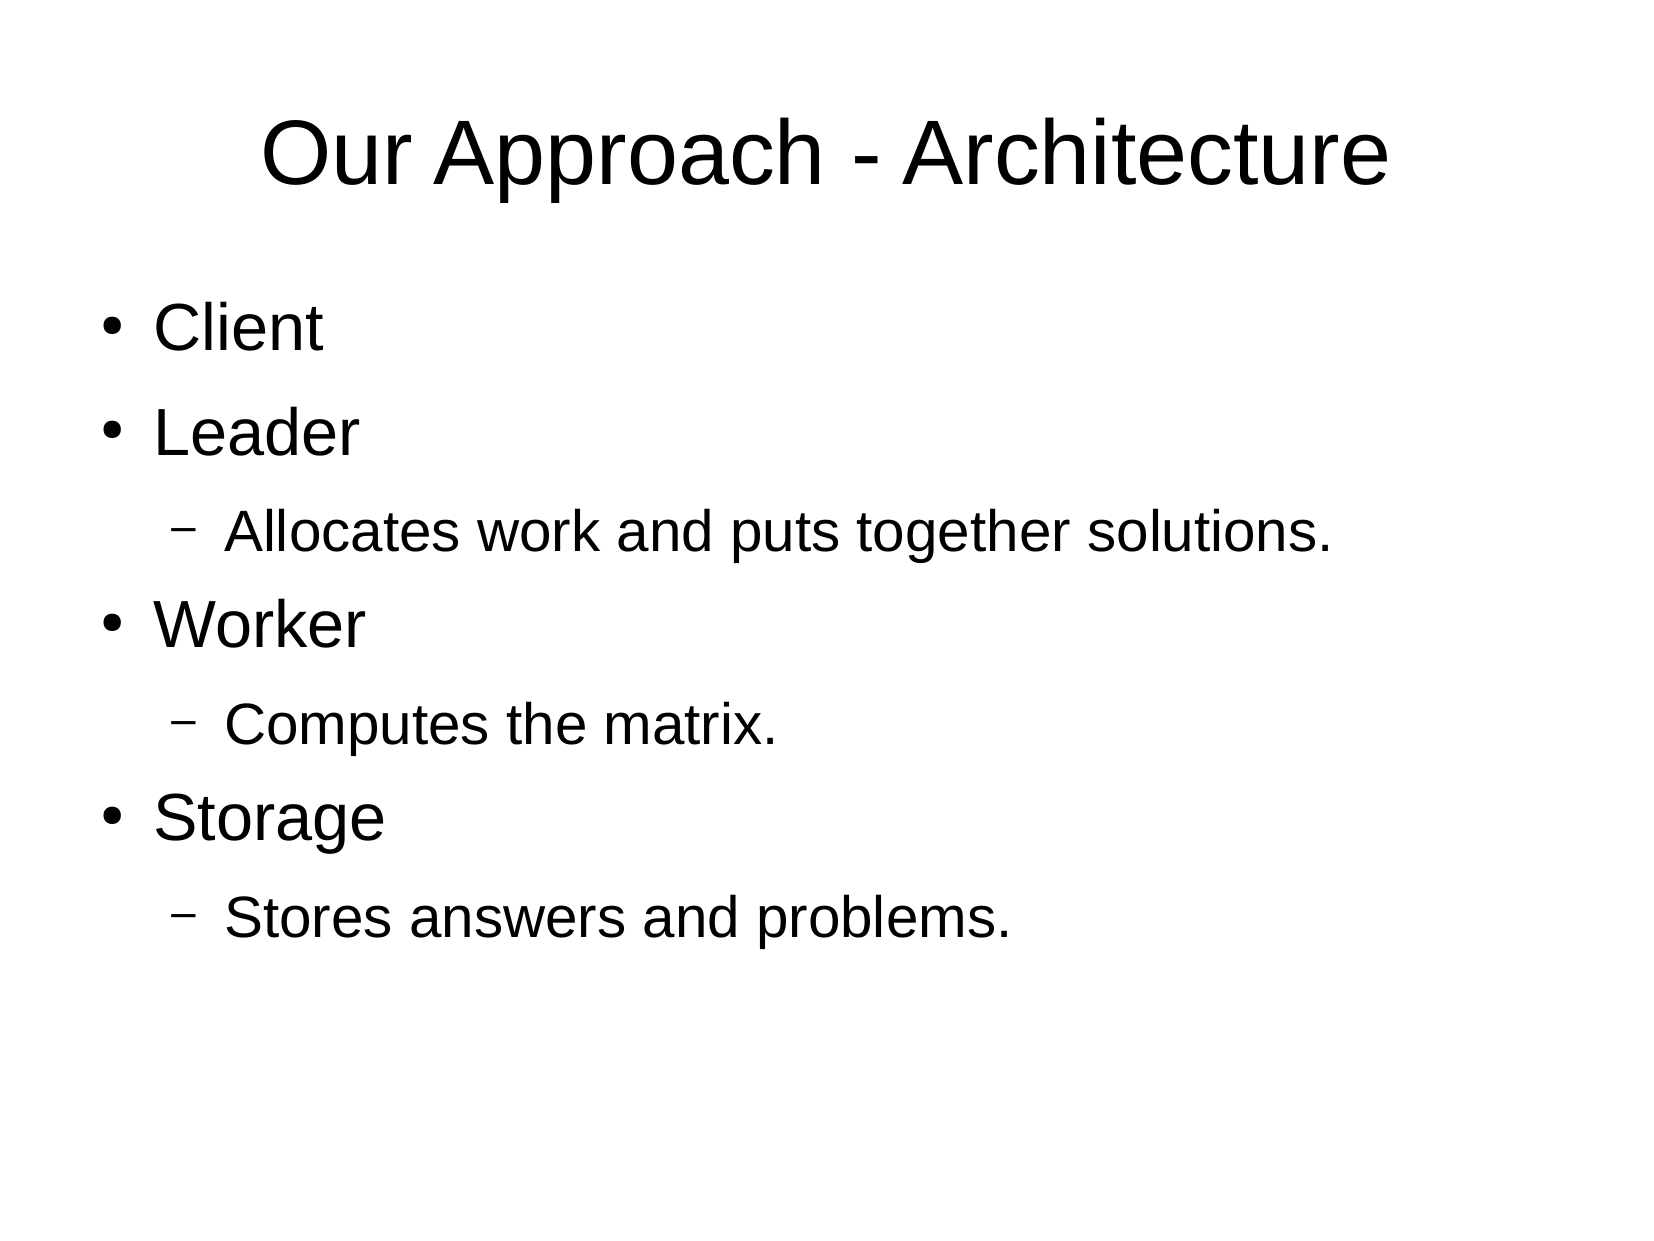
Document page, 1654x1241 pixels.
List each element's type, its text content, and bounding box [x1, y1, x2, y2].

list Client Leader Allocates work and puts together solutions. Worker Computes the matrix. Storage Stores answers and problems. [82, 290, 1571, 1010]
title Our Approach - Architecture [82, 49, 1571, 257]
